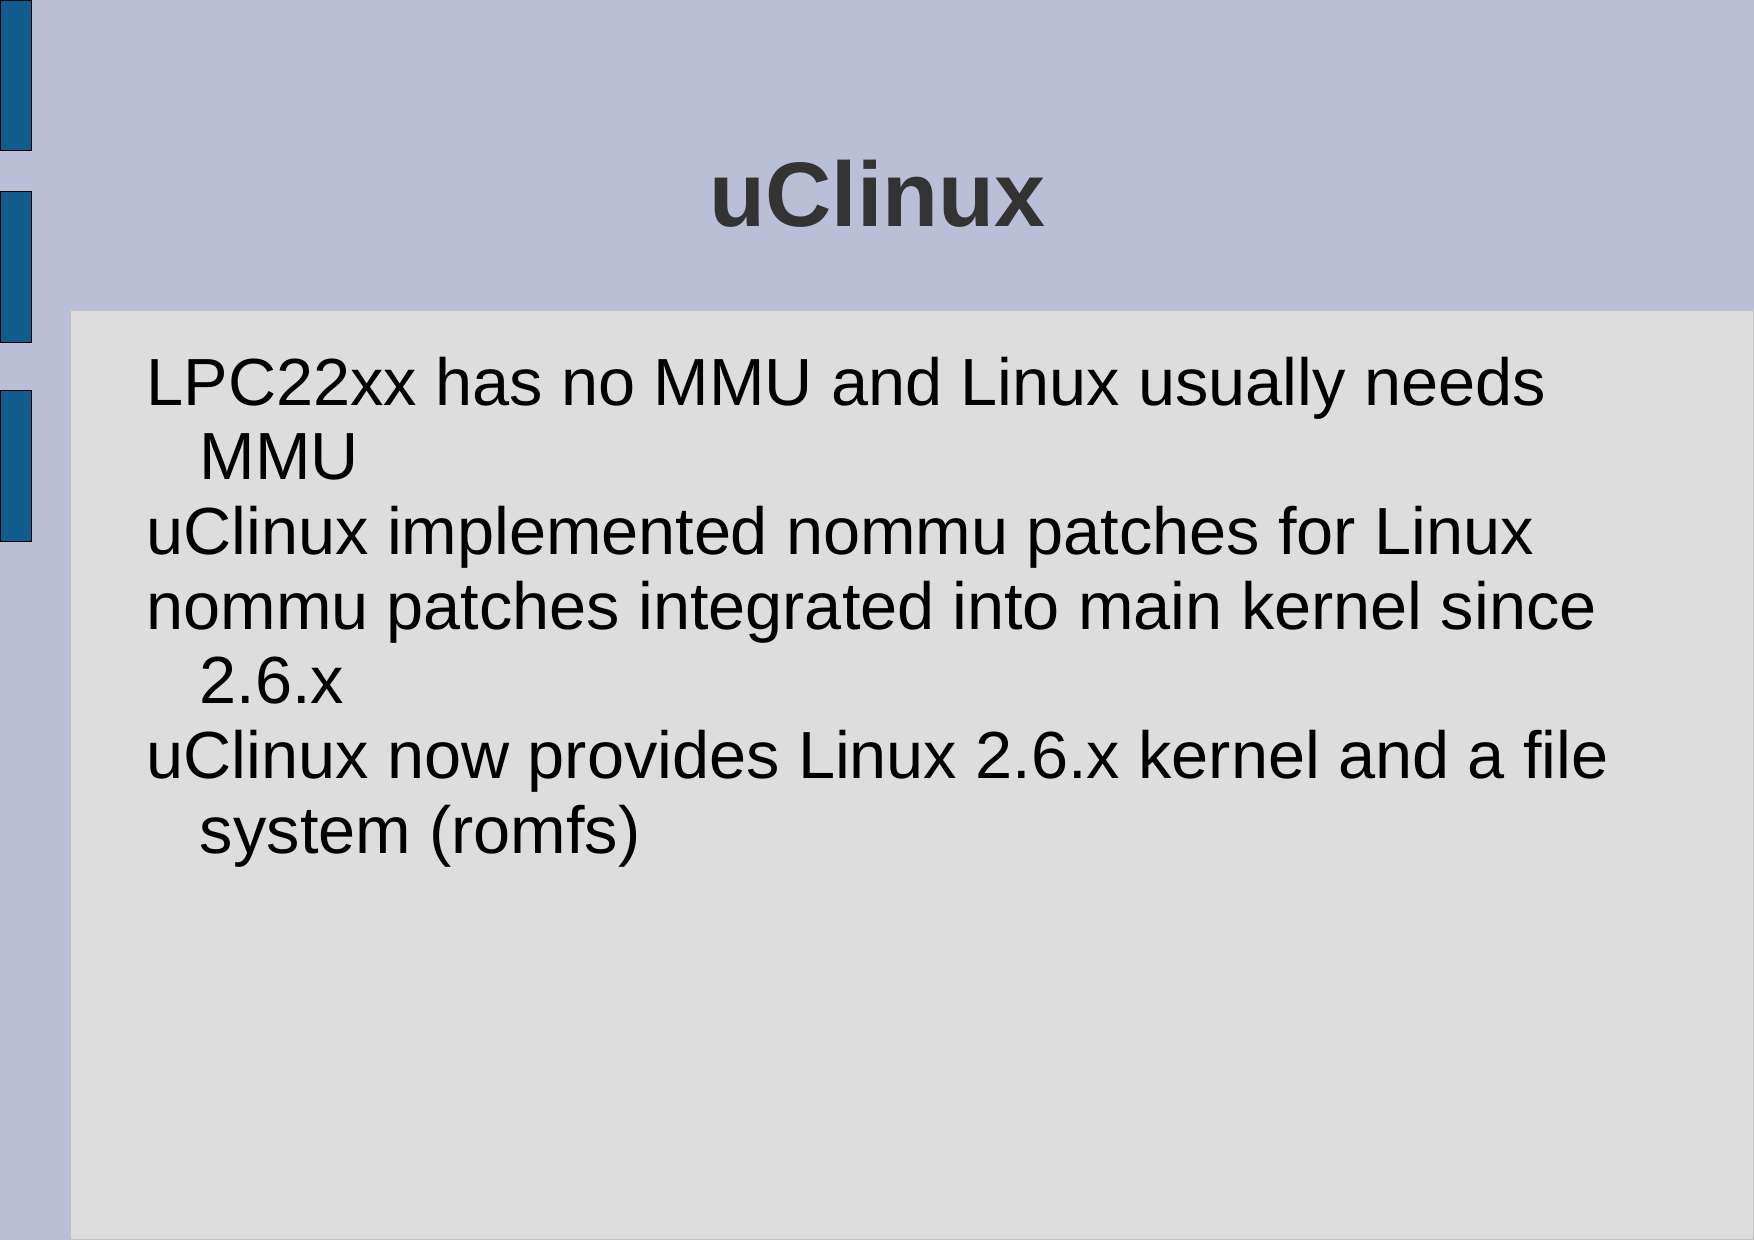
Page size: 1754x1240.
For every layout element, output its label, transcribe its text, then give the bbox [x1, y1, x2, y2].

title uClinux [128, 91, 1627, 299]
list LPC22xx has no MMU and Linux usually needs MMU uClinux implemented nommu patches for Linux nommu patches integrated into main kernel since 2.6.x uClinux now provides Linux 2.6.x kernel and a file system (romfs) [128, 344, 1627, 1126]
